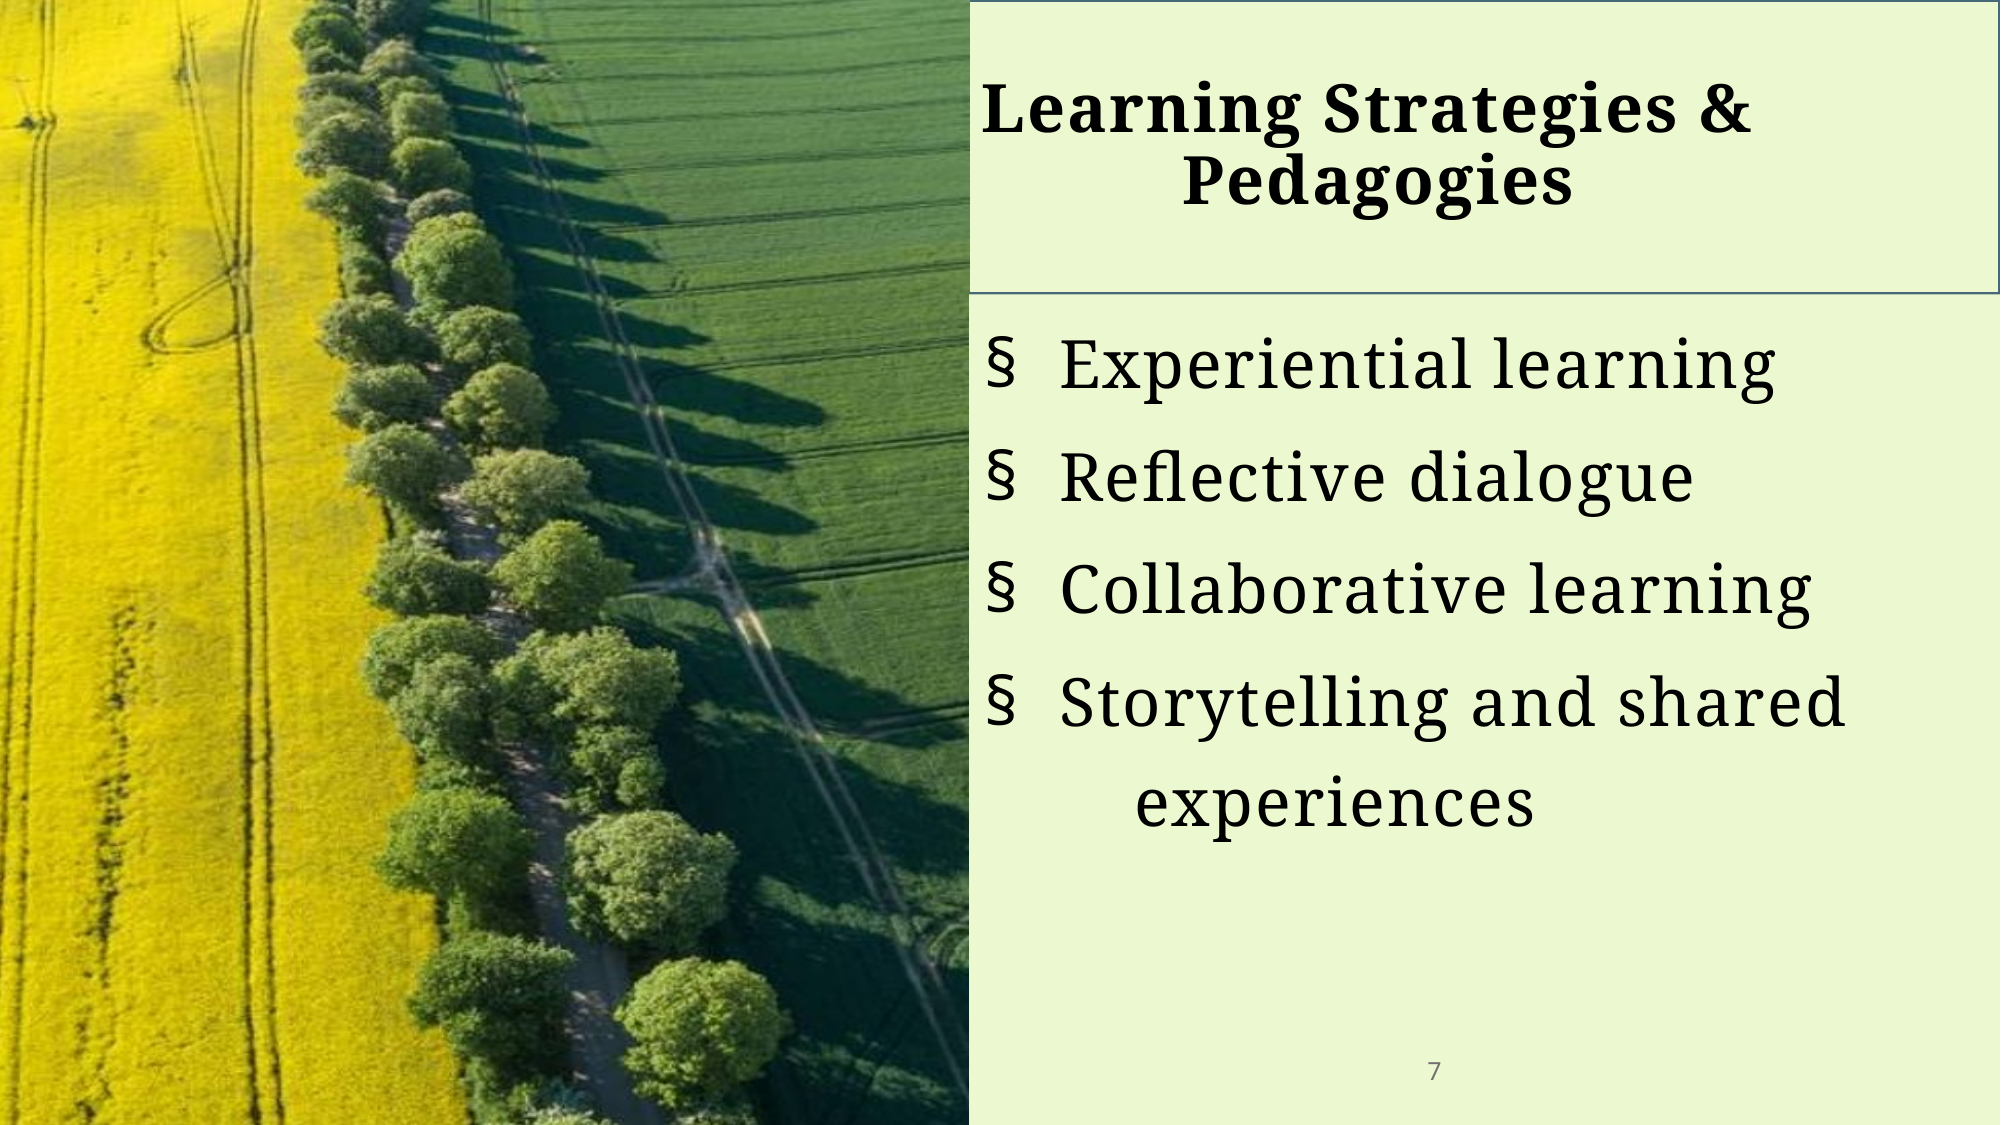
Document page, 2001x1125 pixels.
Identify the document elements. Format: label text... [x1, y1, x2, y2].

list Experiential learning Reflective dialogue Collaborative learning Storytelling and shared experiences [969, 294, 2000, 1125]
title Learning Strategies & Pedagogies [970, 0, 2000, 294]
picture [0, 0, 970, 1125]
text_box [1412, 1042, 1863, 1103]
